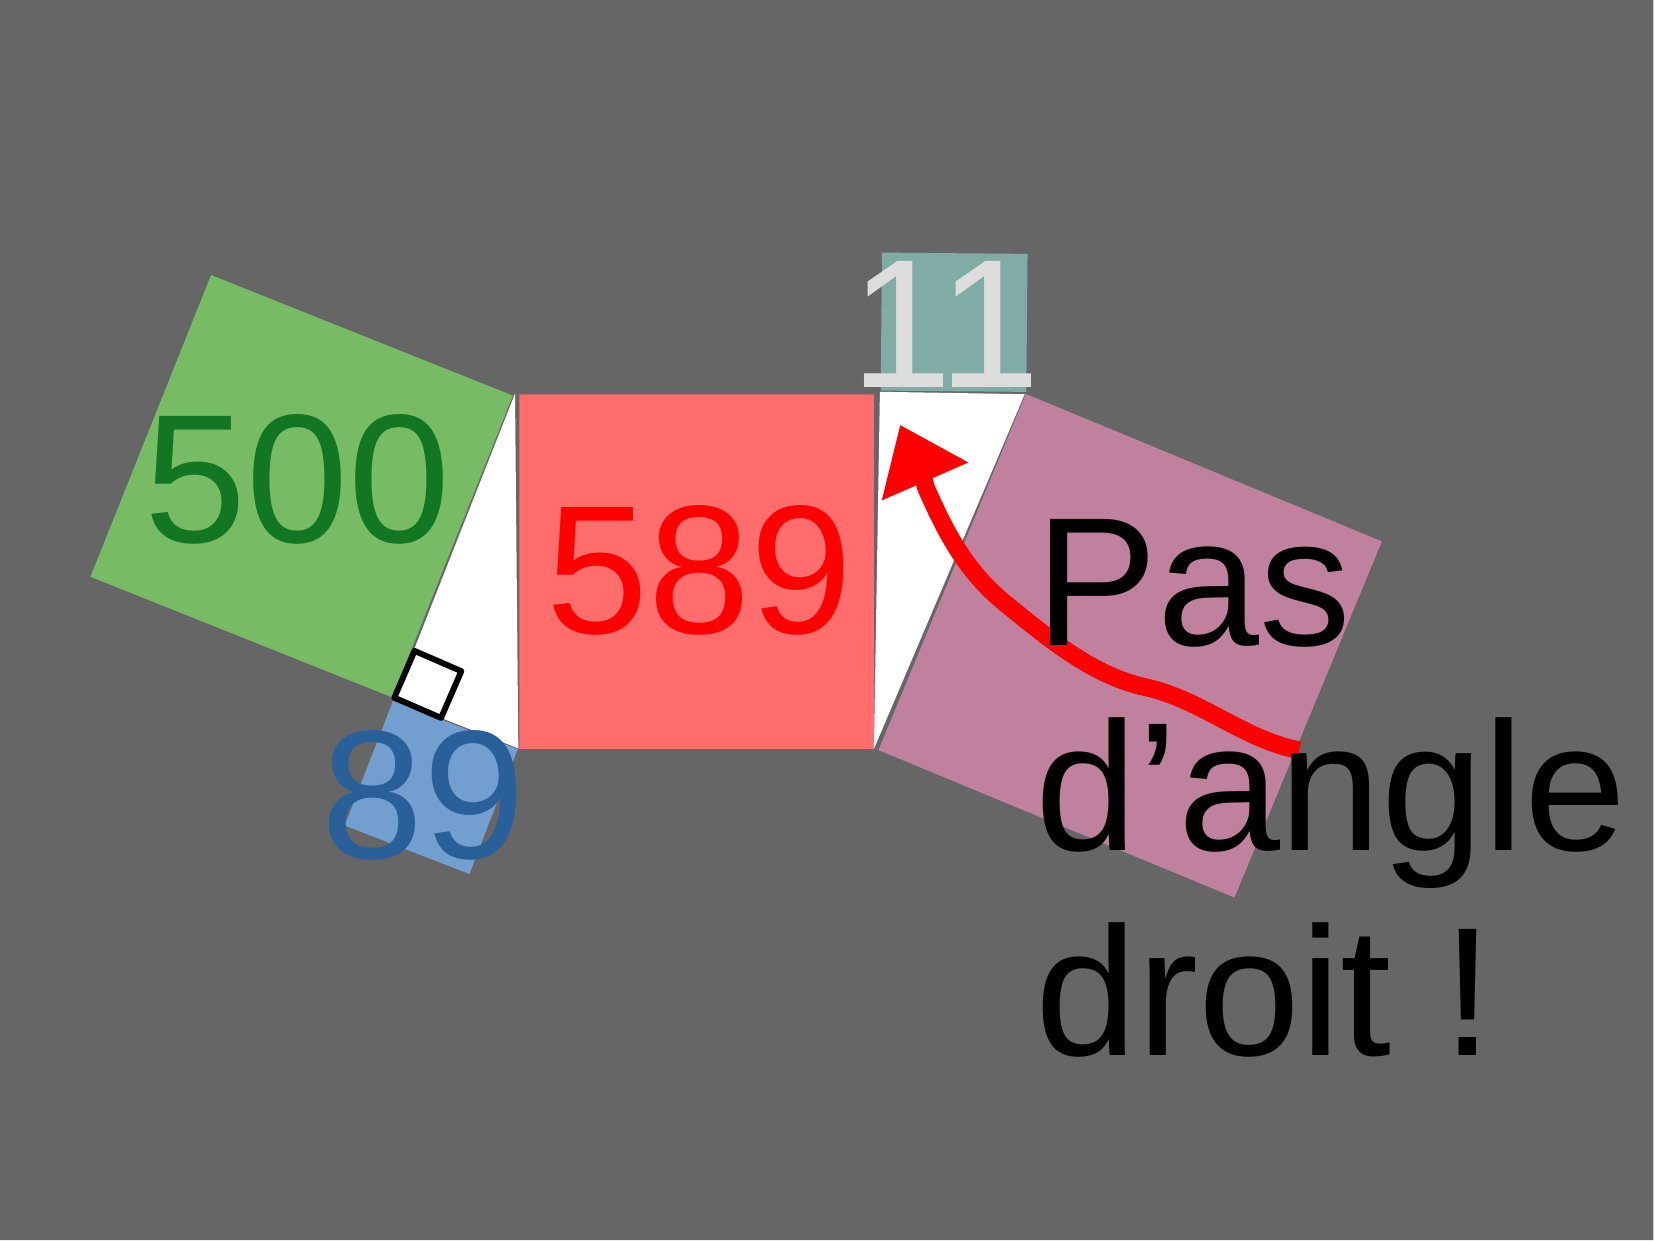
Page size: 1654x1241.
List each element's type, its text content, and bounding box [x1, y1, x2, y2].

text_box 89 [307, 685, 570, 909]
text_box 589 [531, 460, 874, 681]
text_box 500 [129, 369, 503, 844]
text_box 11 [835, 214, 1099, 438]
text_box [0, 0, 1654, 1241]
text_box Pas d’angle droit ! [1020, 472, 1642, 1102]
